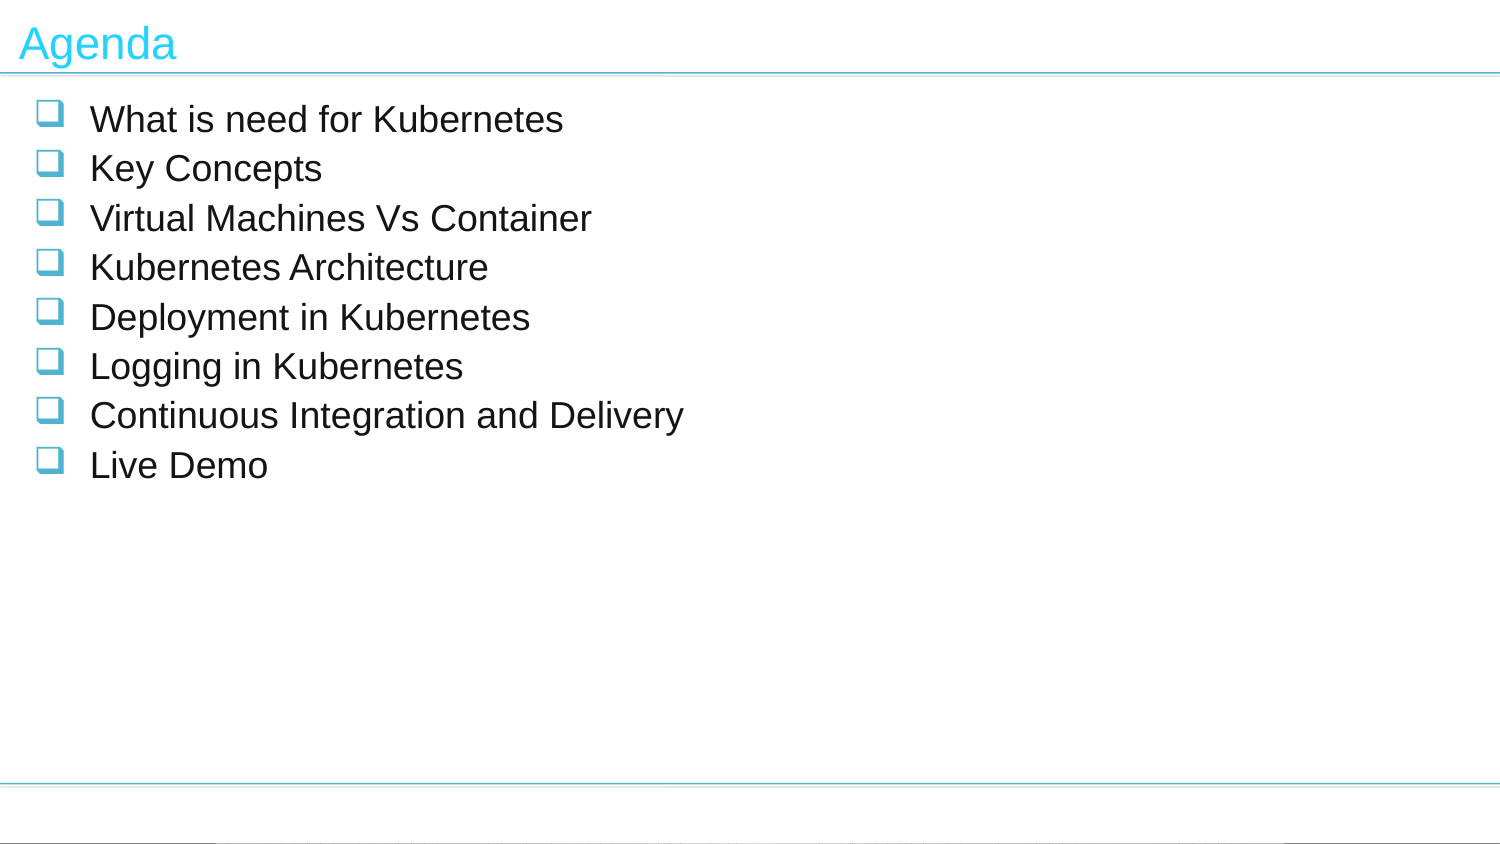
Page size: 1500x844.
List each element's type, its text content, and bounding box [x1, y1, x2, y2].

list What is need for Kubernetes Key Concepts Virtual Machines Vs Container Kubernetes Architecture Deployment in Kubernetes Logging in Kubernetes Continuous Integration and Delivery Live Demo [18, 90, 1482, 772]
title Agenda [18, 16, 1482, 66]
